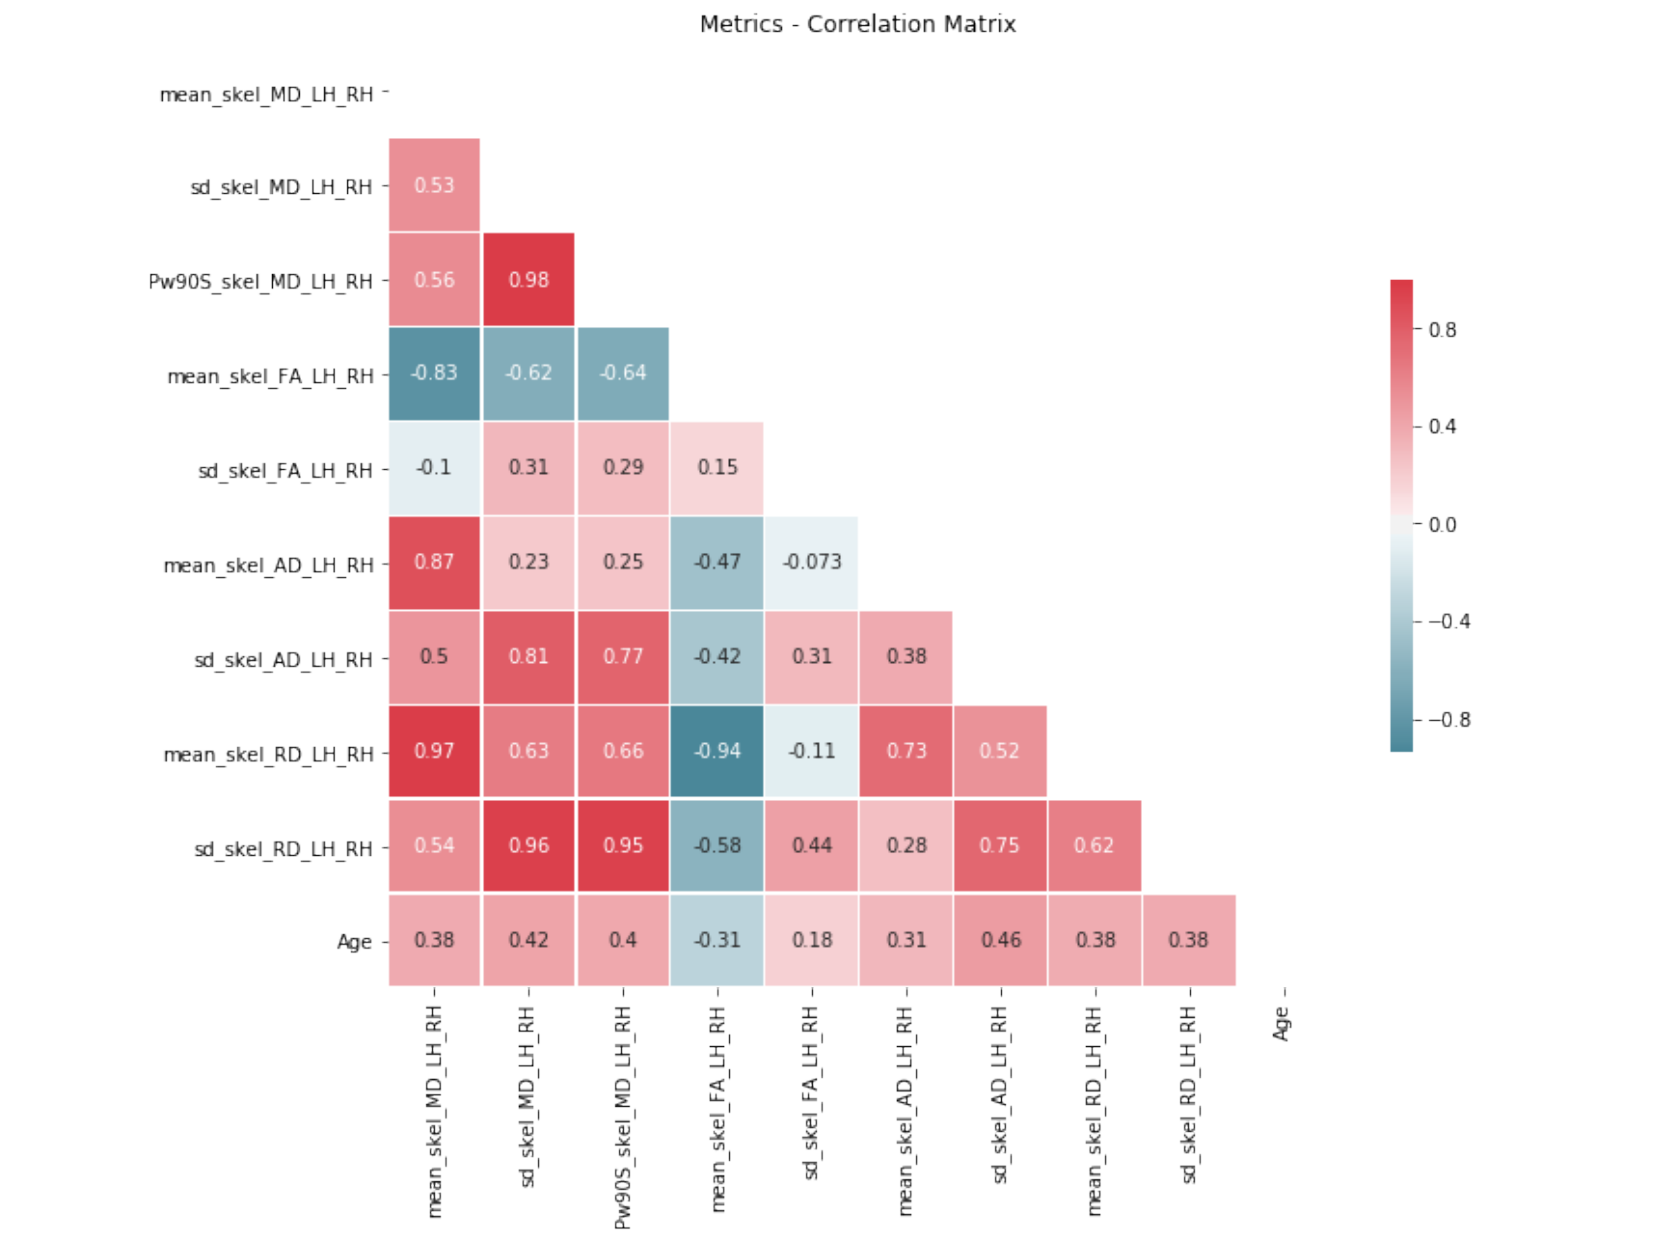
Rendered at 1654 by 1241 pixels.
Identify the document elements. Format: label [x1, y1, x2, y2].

picture [135, 0, 1487, 1241]
